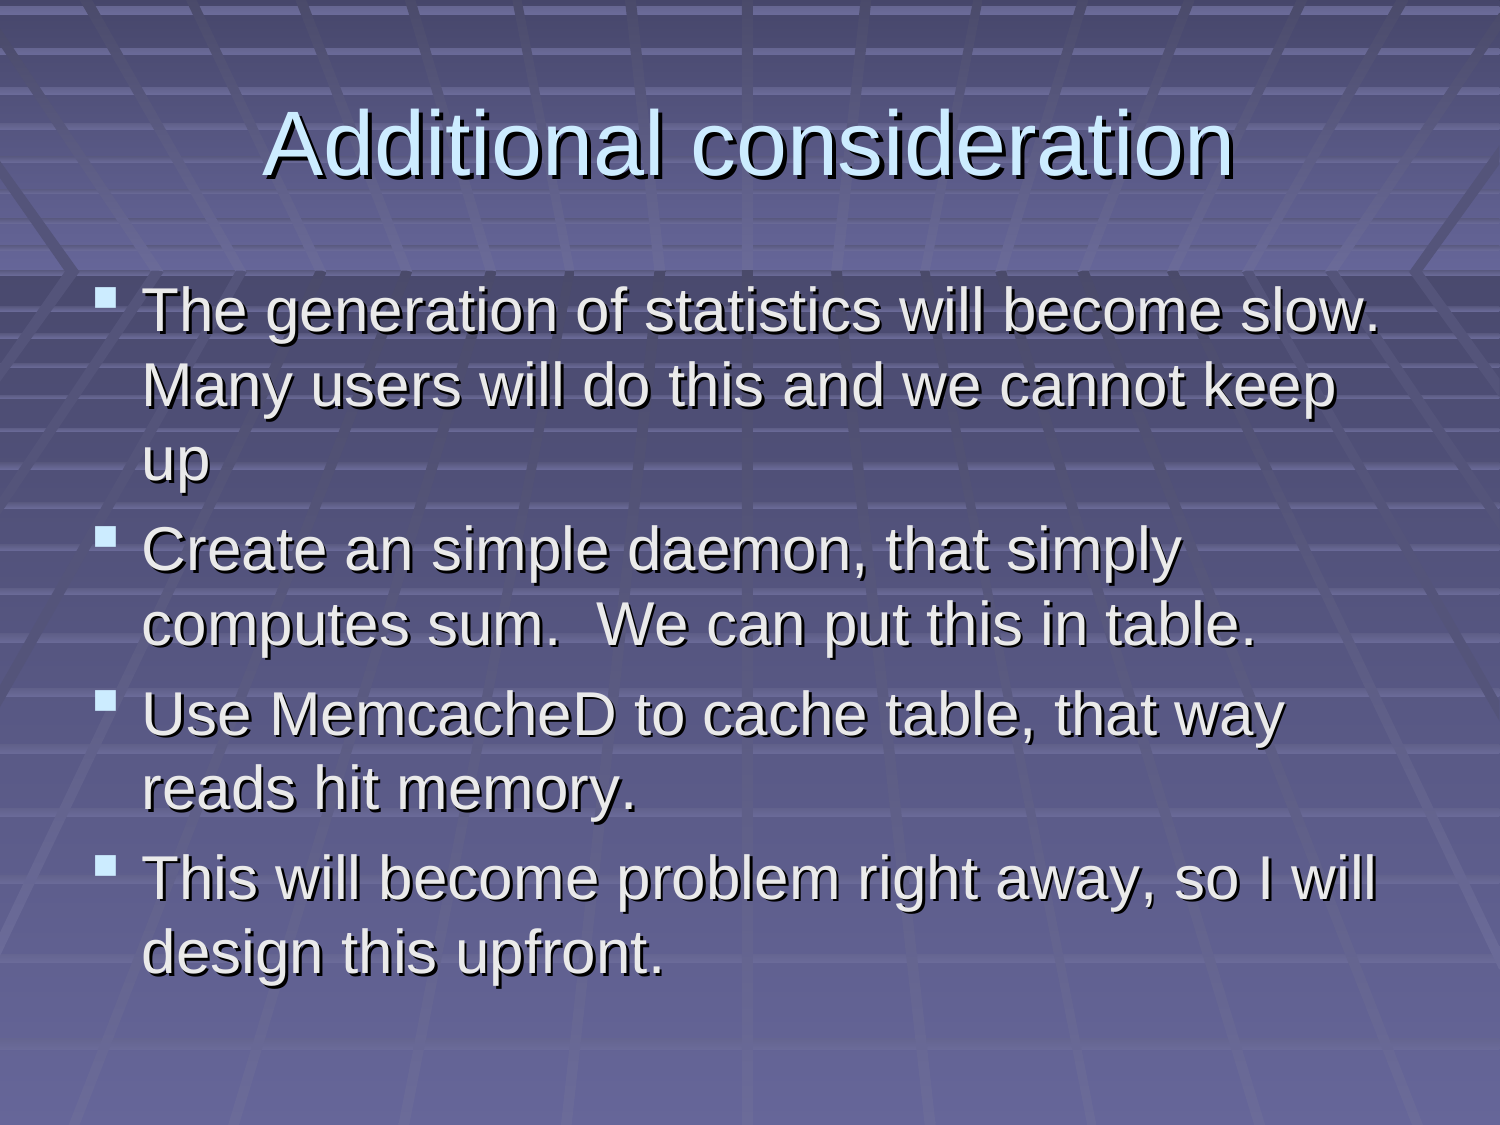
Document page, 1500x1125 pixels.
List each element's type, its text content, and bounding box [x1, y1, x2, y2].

list The generation of statistics will become slow. Many users will do this and we cannot keep up Create an simple daemon, that simply computes sum. We can put this in table. Use MemcacheD to cache table, that way reads hit memory. This will become problem right away, so I will design this upfront. [74, 262, 1425, 1000]
title Additional consideration [74, 44, 1425, 233]
